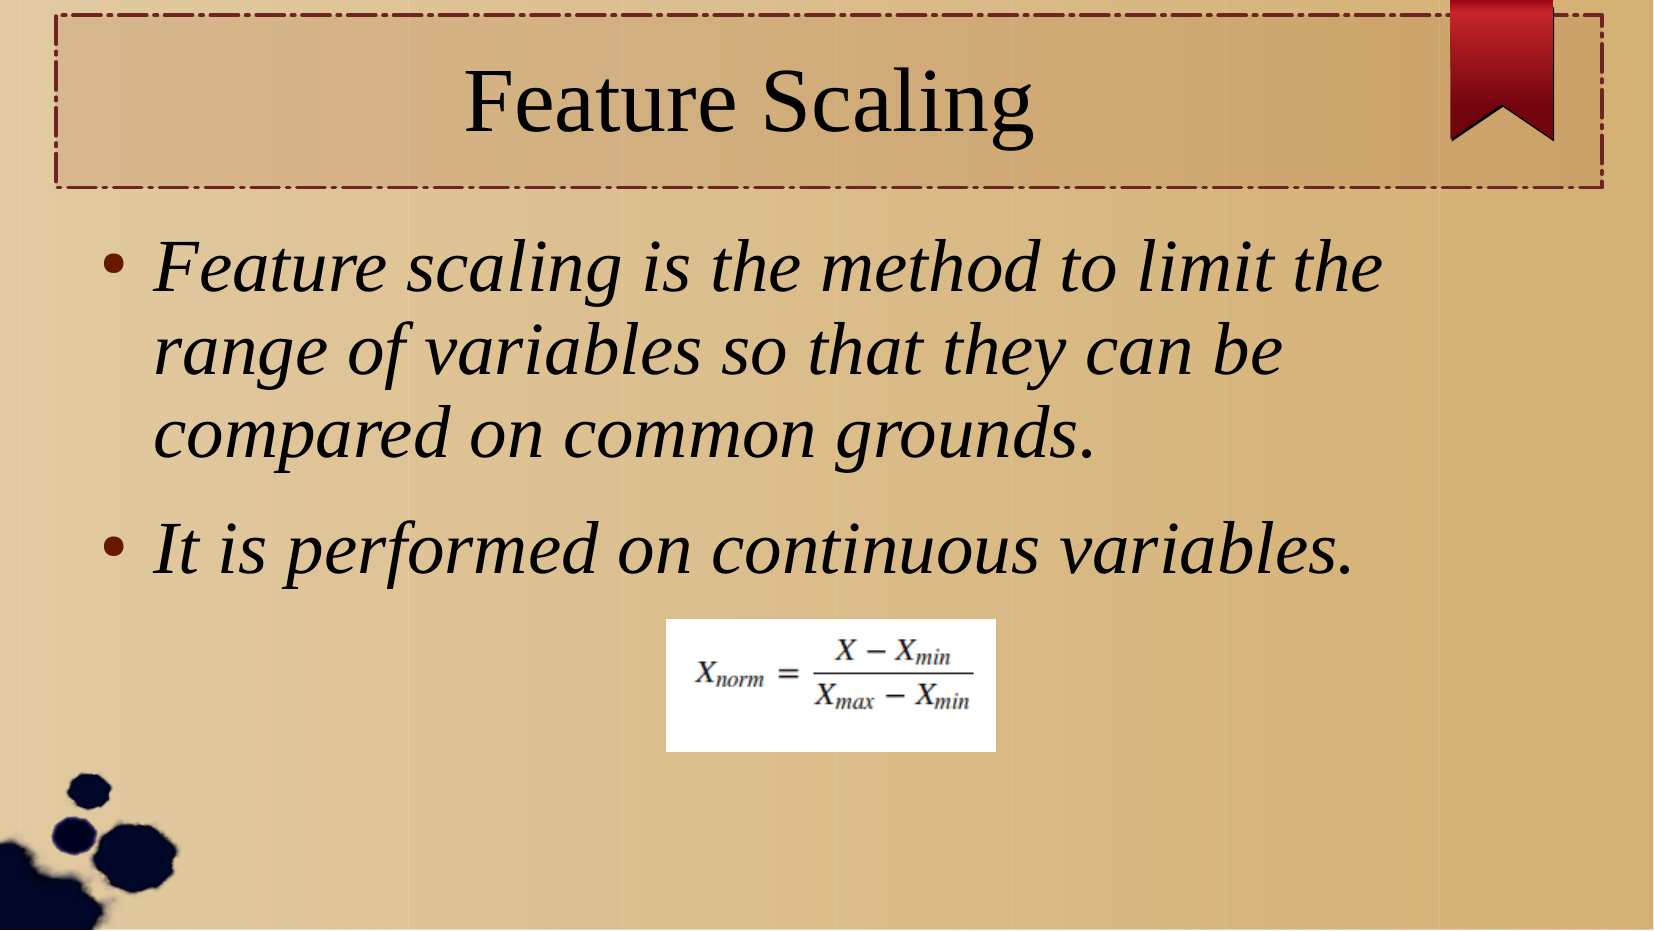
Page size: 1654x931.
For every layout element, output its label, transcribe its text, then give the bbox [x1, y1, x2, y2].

picture [666, 619, 996, 752]
title Feature Scaling [59, 11, 1441, 189]
list Feature scaling is the method to limit the range of variables so that they can be compared on common grounds. It is performed on continuous variables. [82, 224, 1571, 764]
